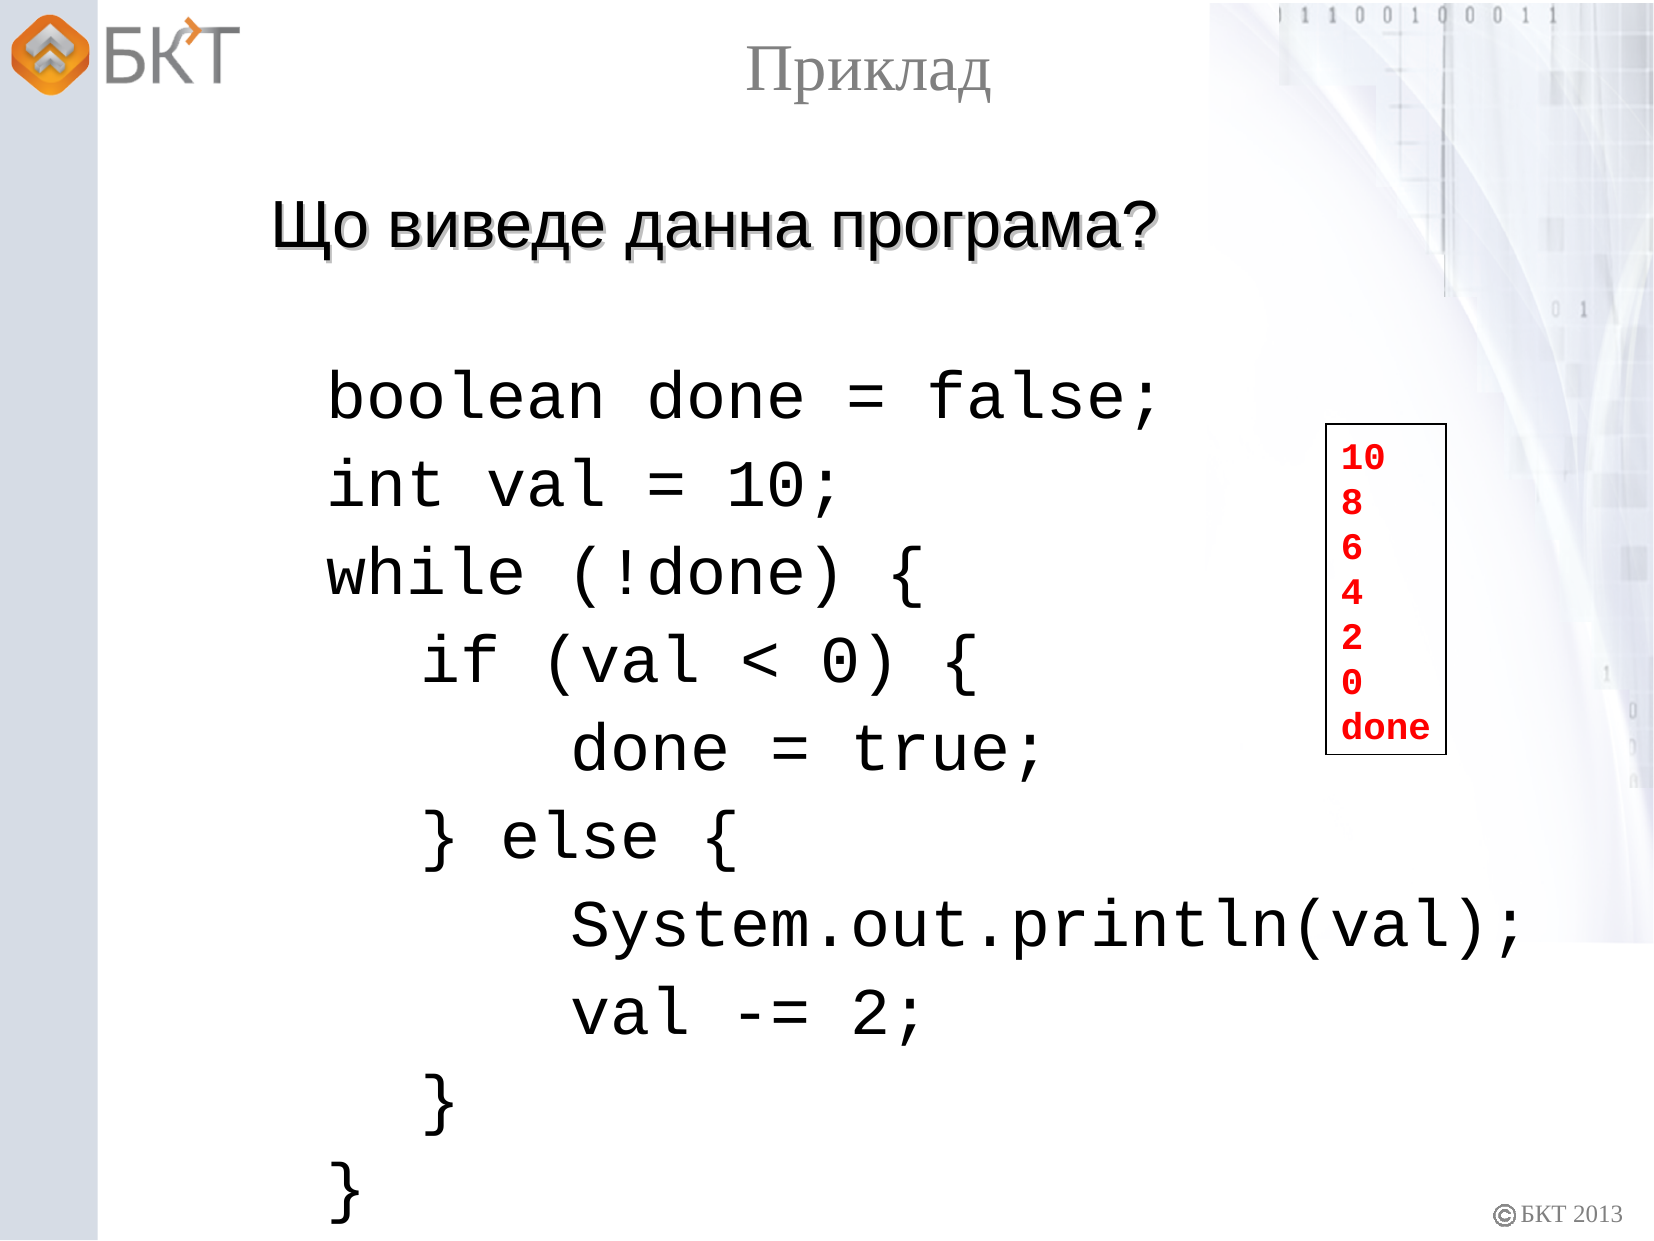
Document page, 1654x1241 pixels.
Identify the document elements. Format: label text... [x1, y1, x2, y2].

text_box [0, 0, 98, 1241]
picture [1095, 3, 1654, 1129]
text_box Приклад [270, 30, 1486, 119]
text_box 10 8 6 4 2 0 done [1326, 424, 1446, 755]
picture [4, 9, 250, 97]
list Що виведе данна програма? boolean done = false; int val = 10; while (!done) { if (val < 0) { done = true; } else { System.out.println(val); val -= 2; } } System.out.println(“done”); [255, 180, 1606, 1241]
text_box БКТ 2013 [1606, 1195, 1651, 1241]
